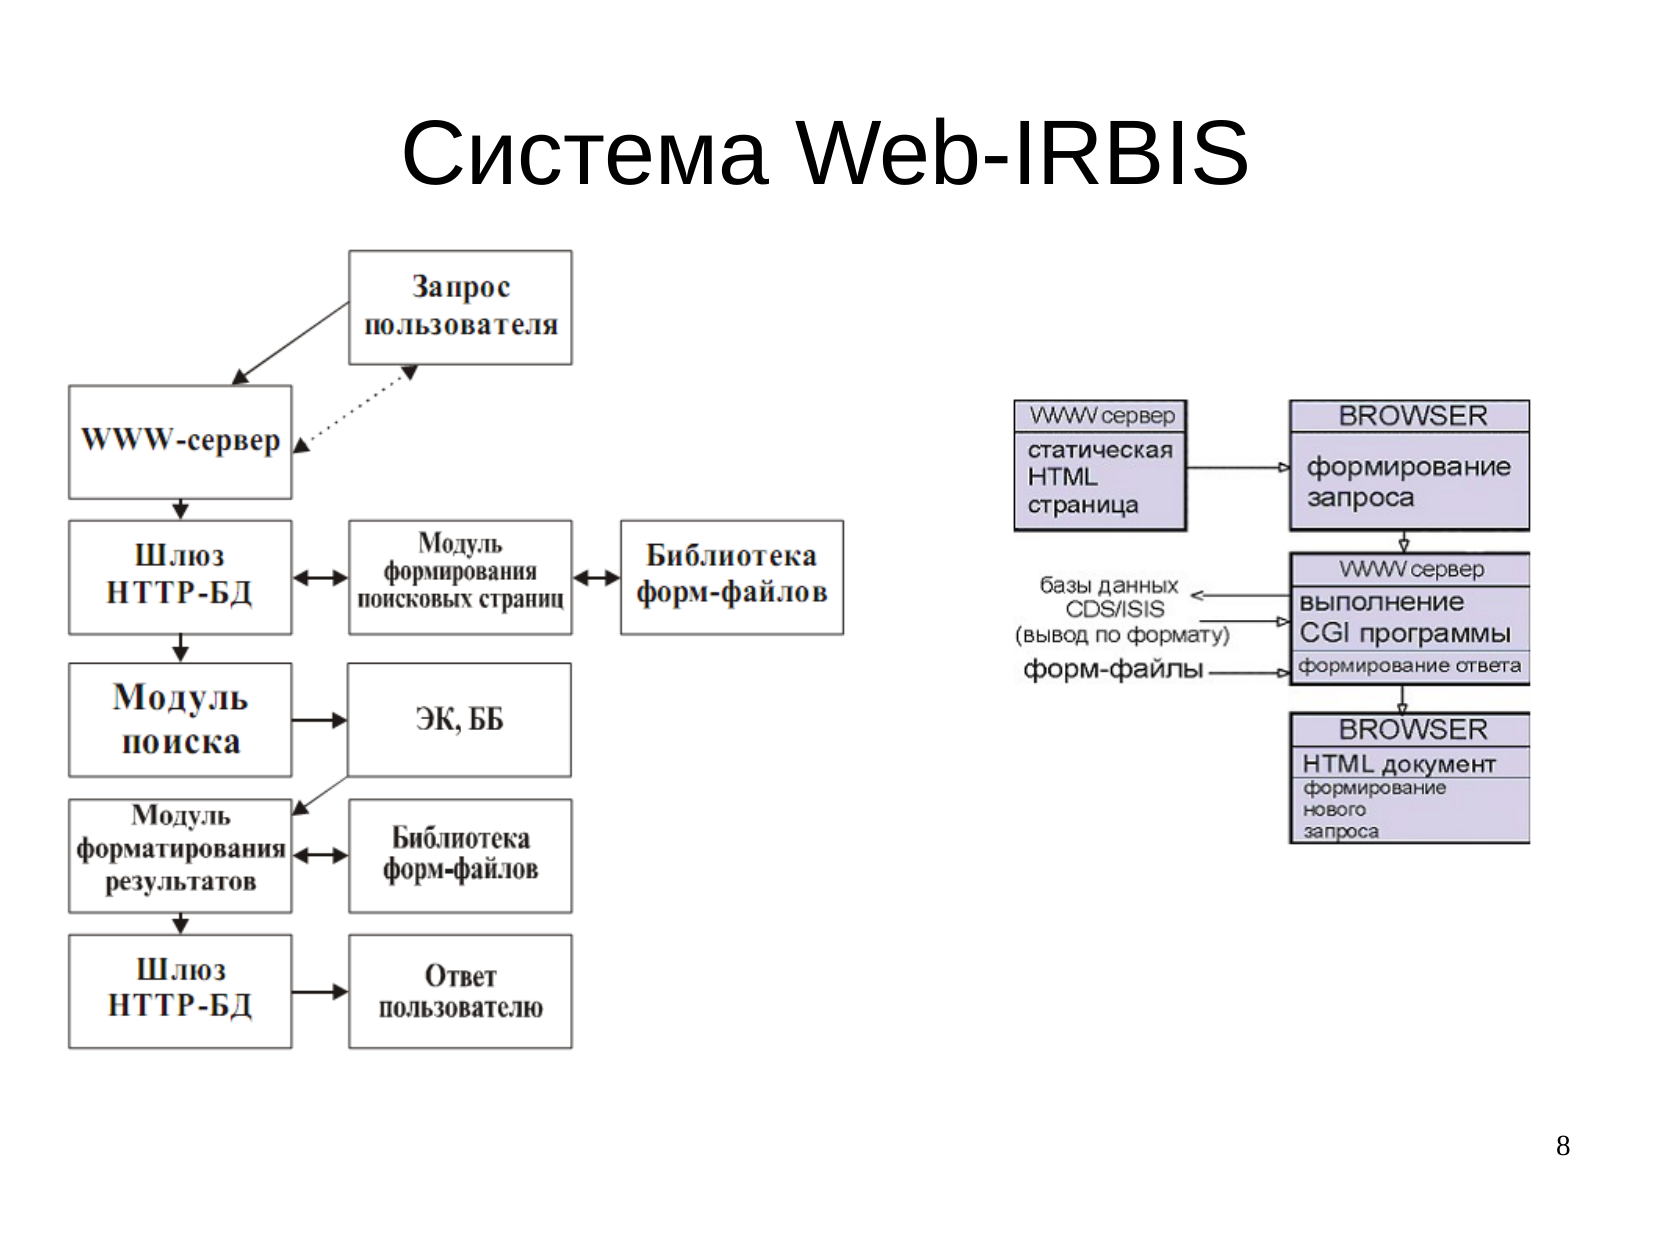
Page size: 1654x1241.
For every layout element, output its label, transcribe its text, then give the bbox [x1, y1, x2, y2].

picture [51, 236, 857, 1052]
picture [1003, 392, 1543, 857]
title Система Web-IRBIS [82, 56, 1571, 250]
